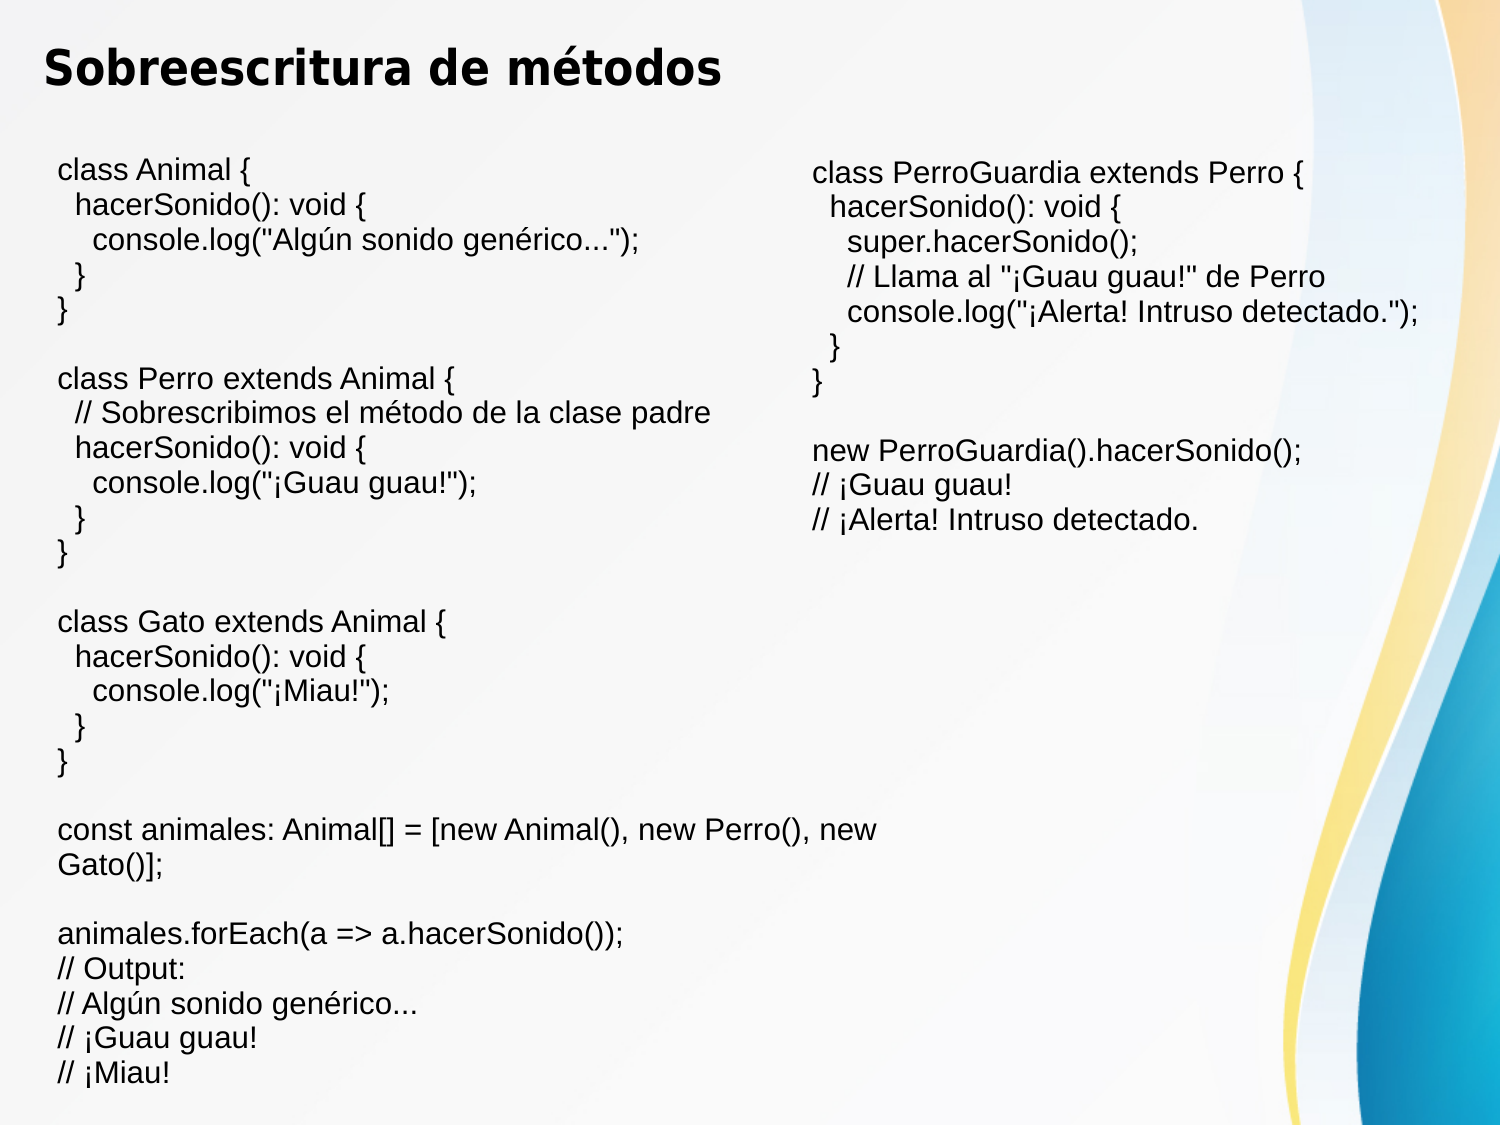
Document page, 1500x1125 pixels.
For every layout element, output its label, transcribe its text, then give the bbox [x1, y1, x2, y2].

text_box Sobreescritura de métodos [30, 29, 1477, 100]
text_box class Animal { hacerSonido(): void { console.log("Algún sonido genérico..."); } } class Perro extends Animal { // Sobrescribimos el método de la clase padre hacerSonido(): void { console.log("¡Guau guau!"); } } class Gato extends Animal { hacerSonido(): void { console.log("¡Miau!"); } } const animales: Animal[] = [new Animal(), new Perro(), new Gato()]; animales.forEach(a => a.hacerSonido()); // Output: // Algún sonido genérico... // ¡Guau guau! // ¡Miau! [42, 145, 1004, 1063]
text_box class PerroGuardia extends Perro { hacerSonido(): void { super.hacerSonido(); // Llama al "¡Guau guau!" de Perro console.log("¡Alerta! Intruso detectado."); } } new PerroGuardia().hacerSonido(); // ¡Guau guau! // ¡Alerta! Intruso detectado. [797, 147, 1447, 545]
picture [0, 0, 1500, 1125]
